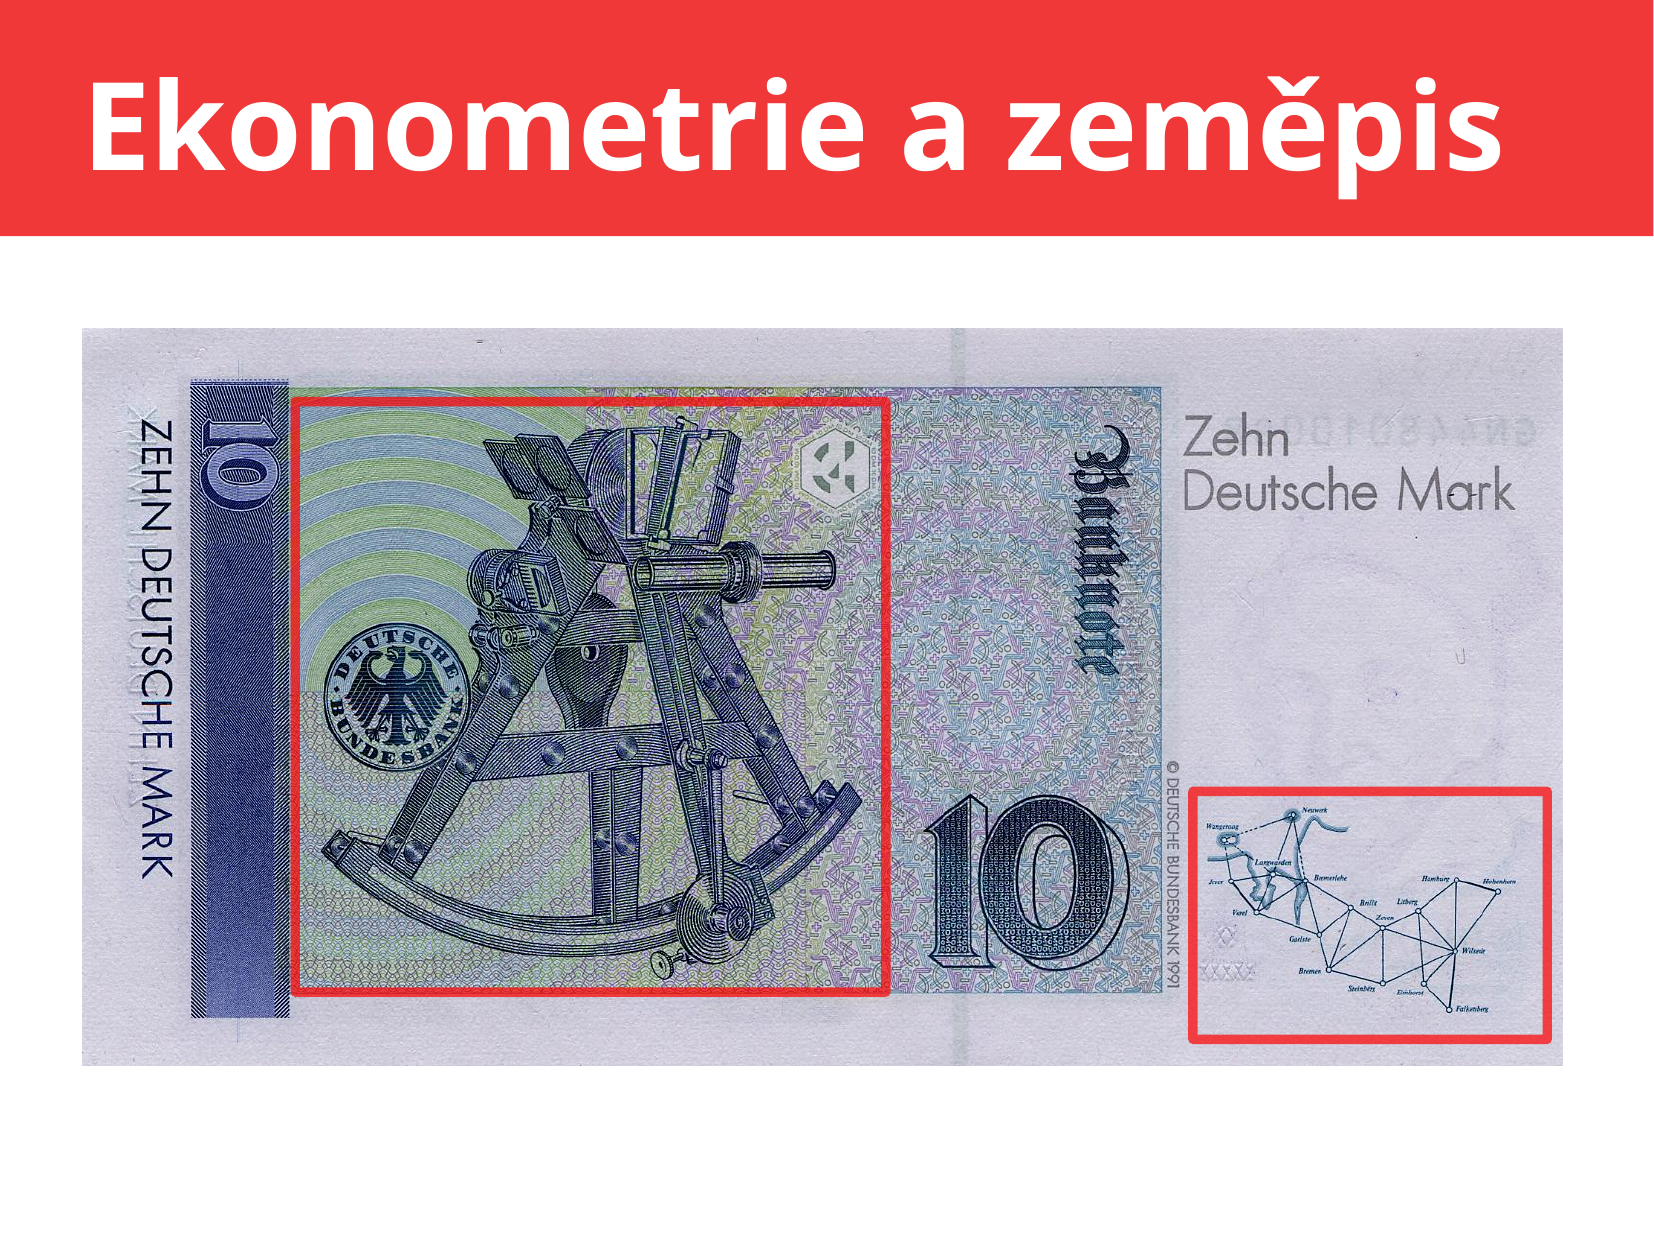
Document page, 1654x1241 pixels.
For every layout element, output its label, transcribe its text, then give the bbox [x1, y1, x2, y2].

title Ekonometrie a zeměpis [82, 19, 1571, 227]
picture [82, 328, 1563, 1066]
